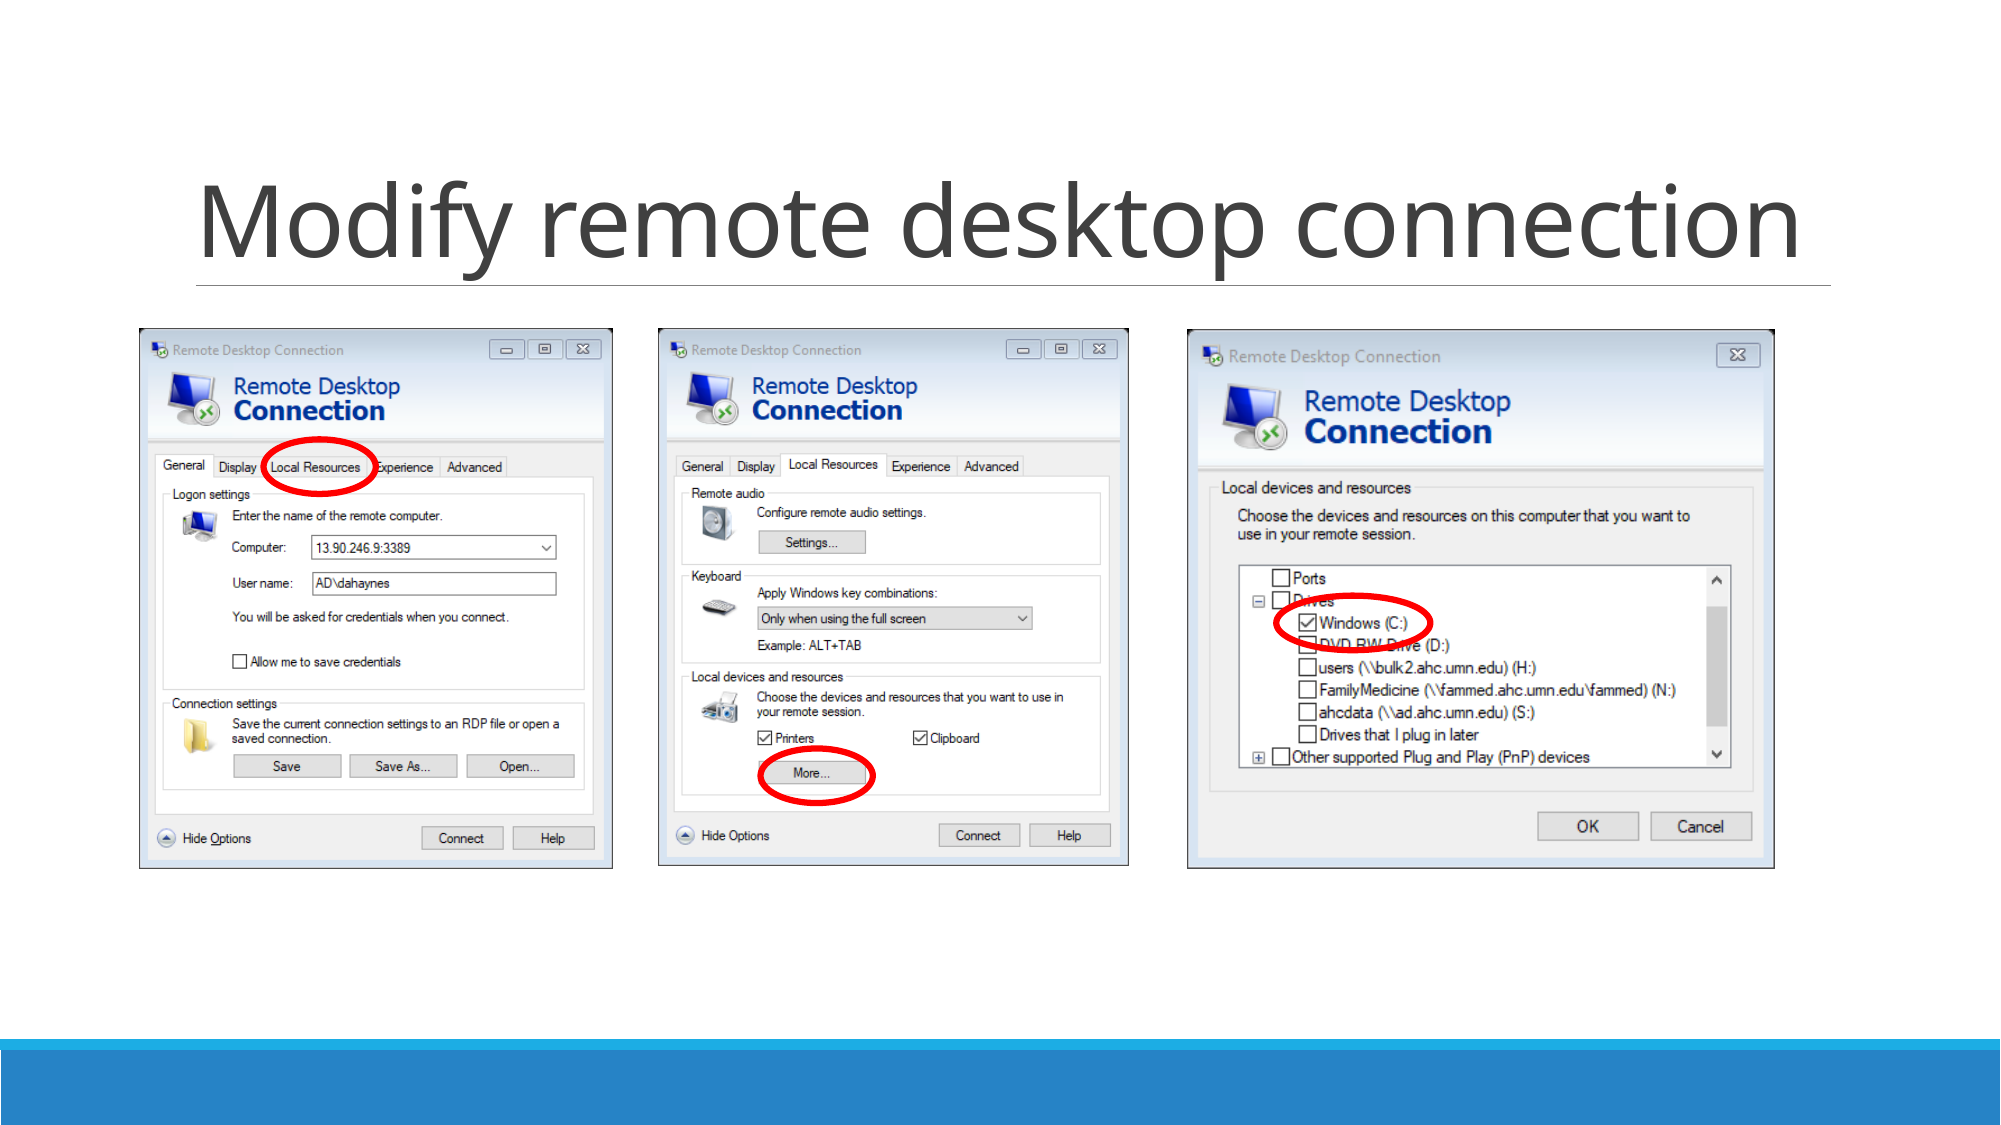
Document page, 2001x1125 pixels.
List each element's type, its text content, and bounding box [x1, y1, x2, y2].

title Modify remote desktop connection [180, 47, 1831, 286]
picture [1187, 329, 1775, 869]
picture [139, 328, 613, 869]
picture [658, 328, 1129, 866]
